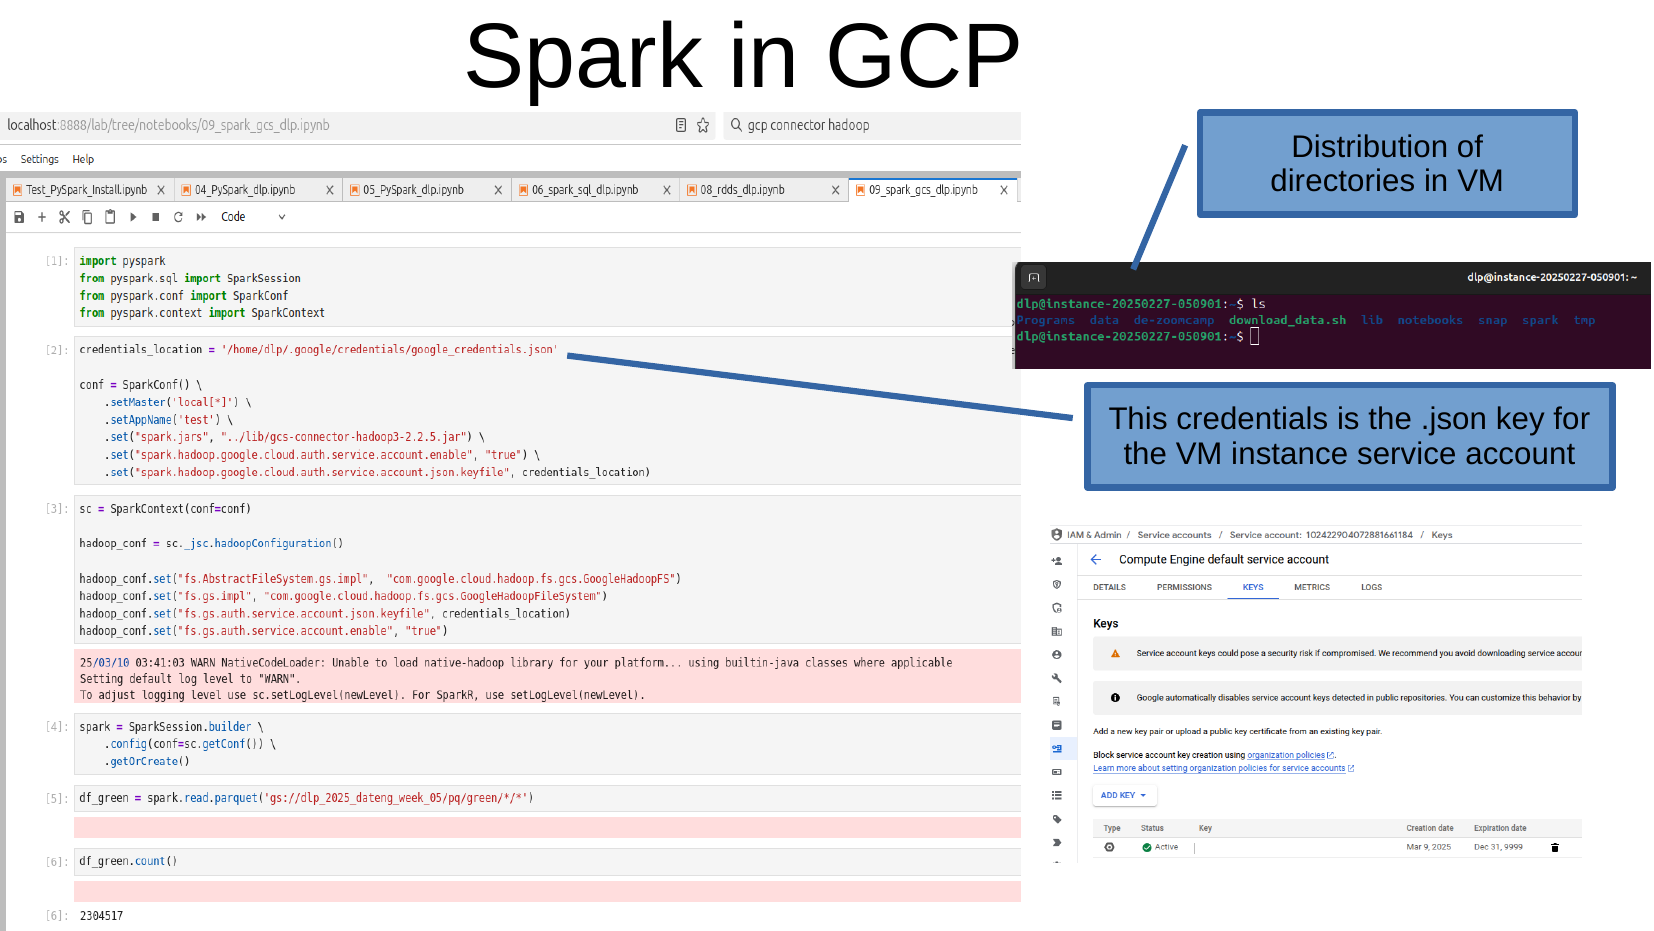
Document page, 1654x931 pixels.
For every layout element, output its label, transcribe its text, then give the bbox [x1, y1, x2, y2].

picture [0, 112, 1651, 931]
picture [1050, 524, 1582, 863]
title Spark in GCP [0, 0, 1489, 113]
text_box This credentials is the .json key for the VM instance service account [1088, 385, 1613, 488]
text_box Distribution of directories in VM [1200, 112, 1575, 215]
